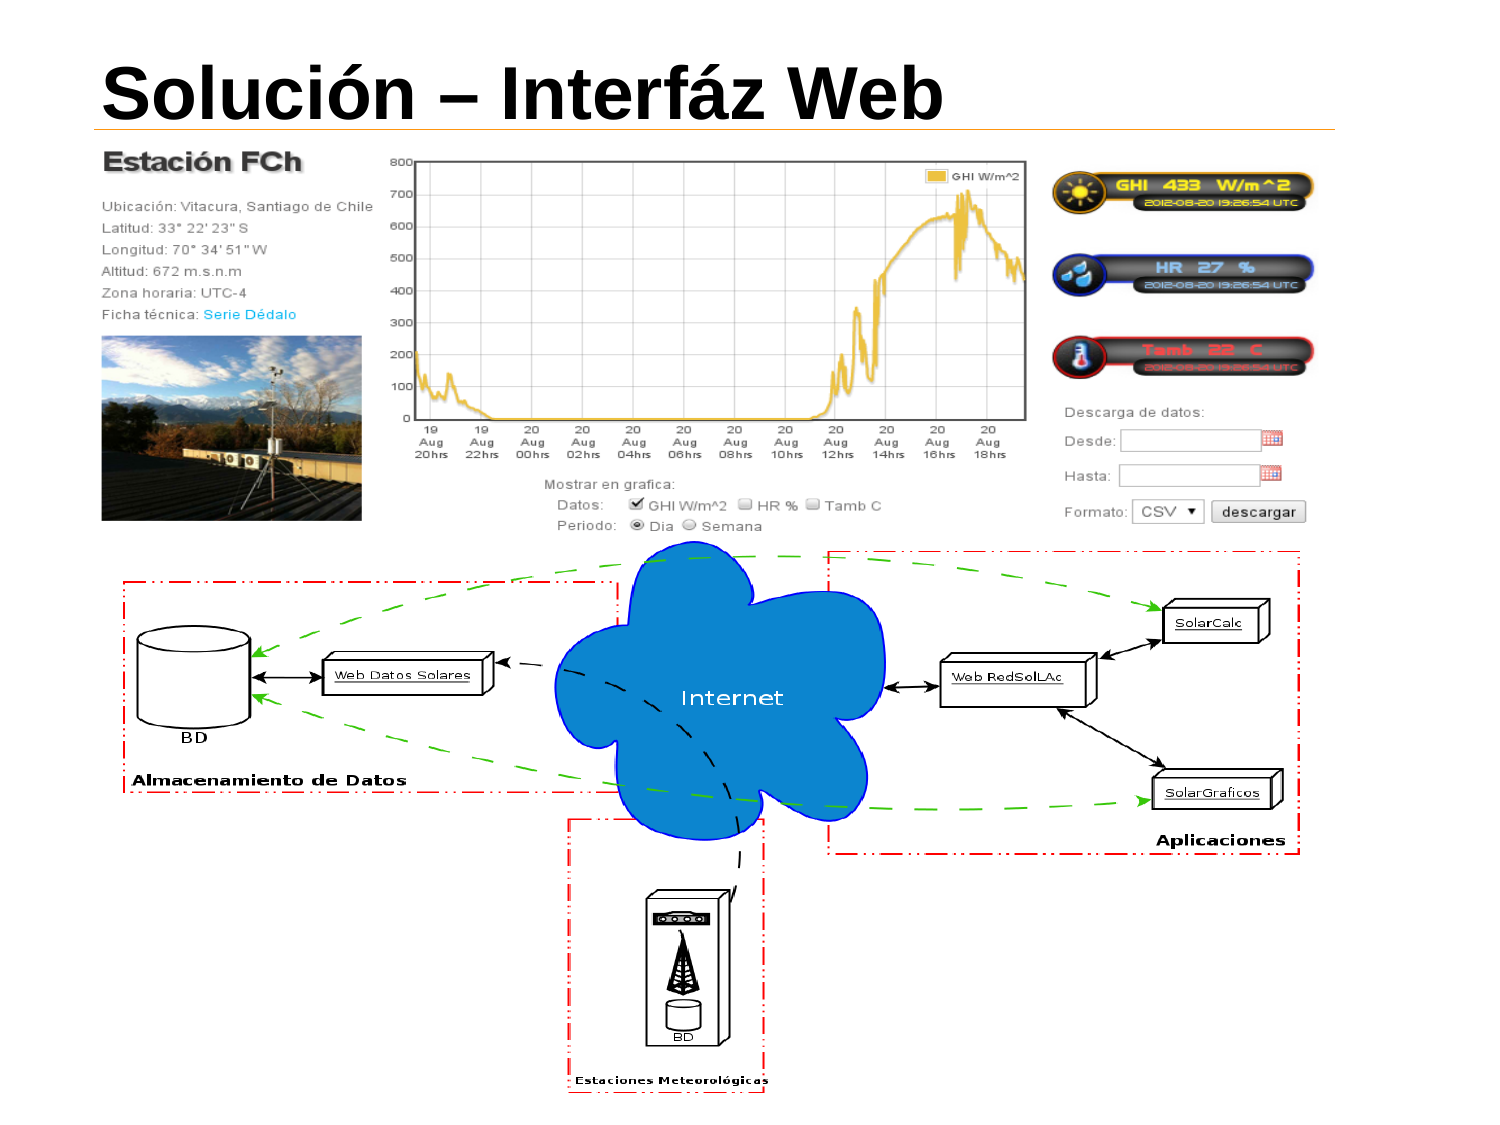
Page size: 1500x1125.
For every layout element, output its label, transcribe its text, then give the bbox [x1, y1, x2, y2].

picture [94, 135, 1335, 1093]
text_box Solución – Interfáz Web [86, 35, 1158, 150]
